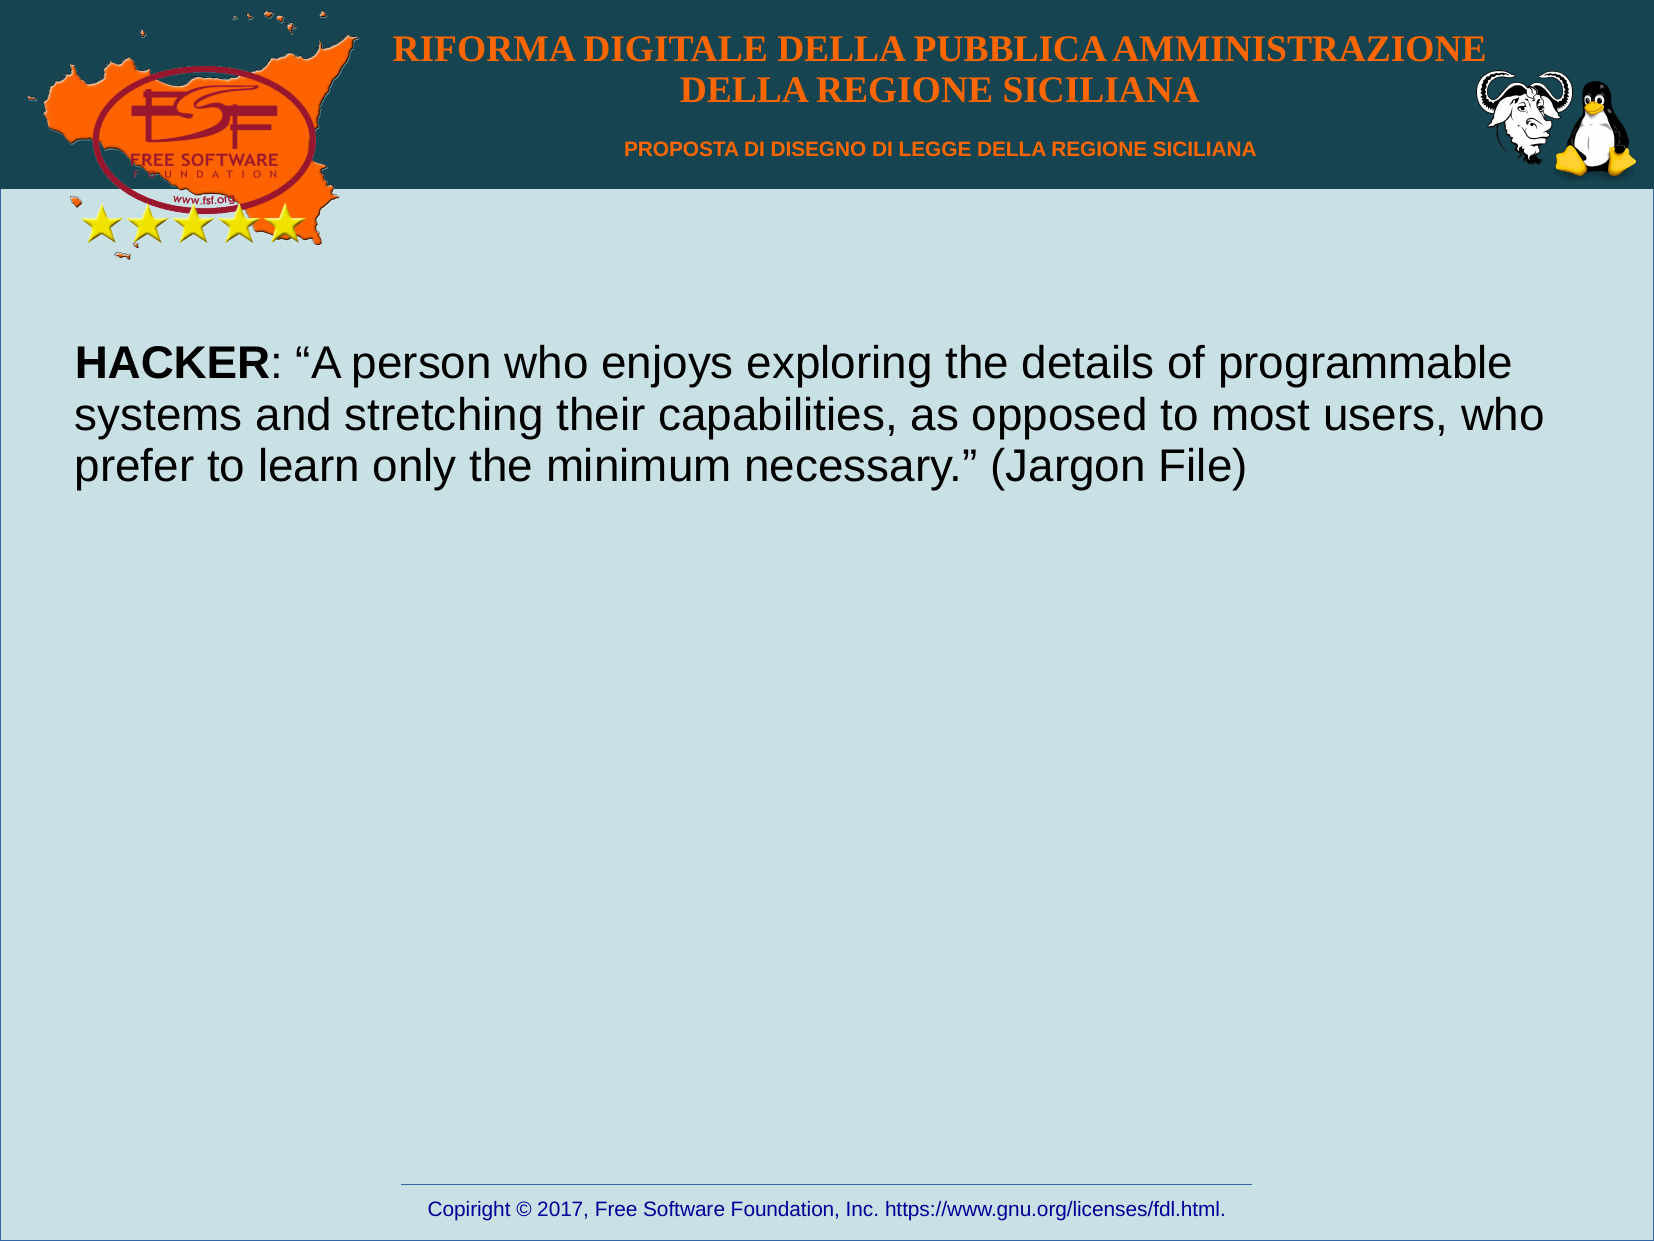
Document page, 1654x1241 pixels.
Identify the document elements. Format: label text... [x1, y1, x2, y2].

picture [1476, 70, 1636, 182]
picture [18, 0, 362, 306]
text_box HACKER: “A person who enjoys exploring the details of programmable systems and stretching their capabilities, as opposed to most users, who prefer to learn only the minimum necessary.” (Jargon File) [60, 330, 1621, 499]
